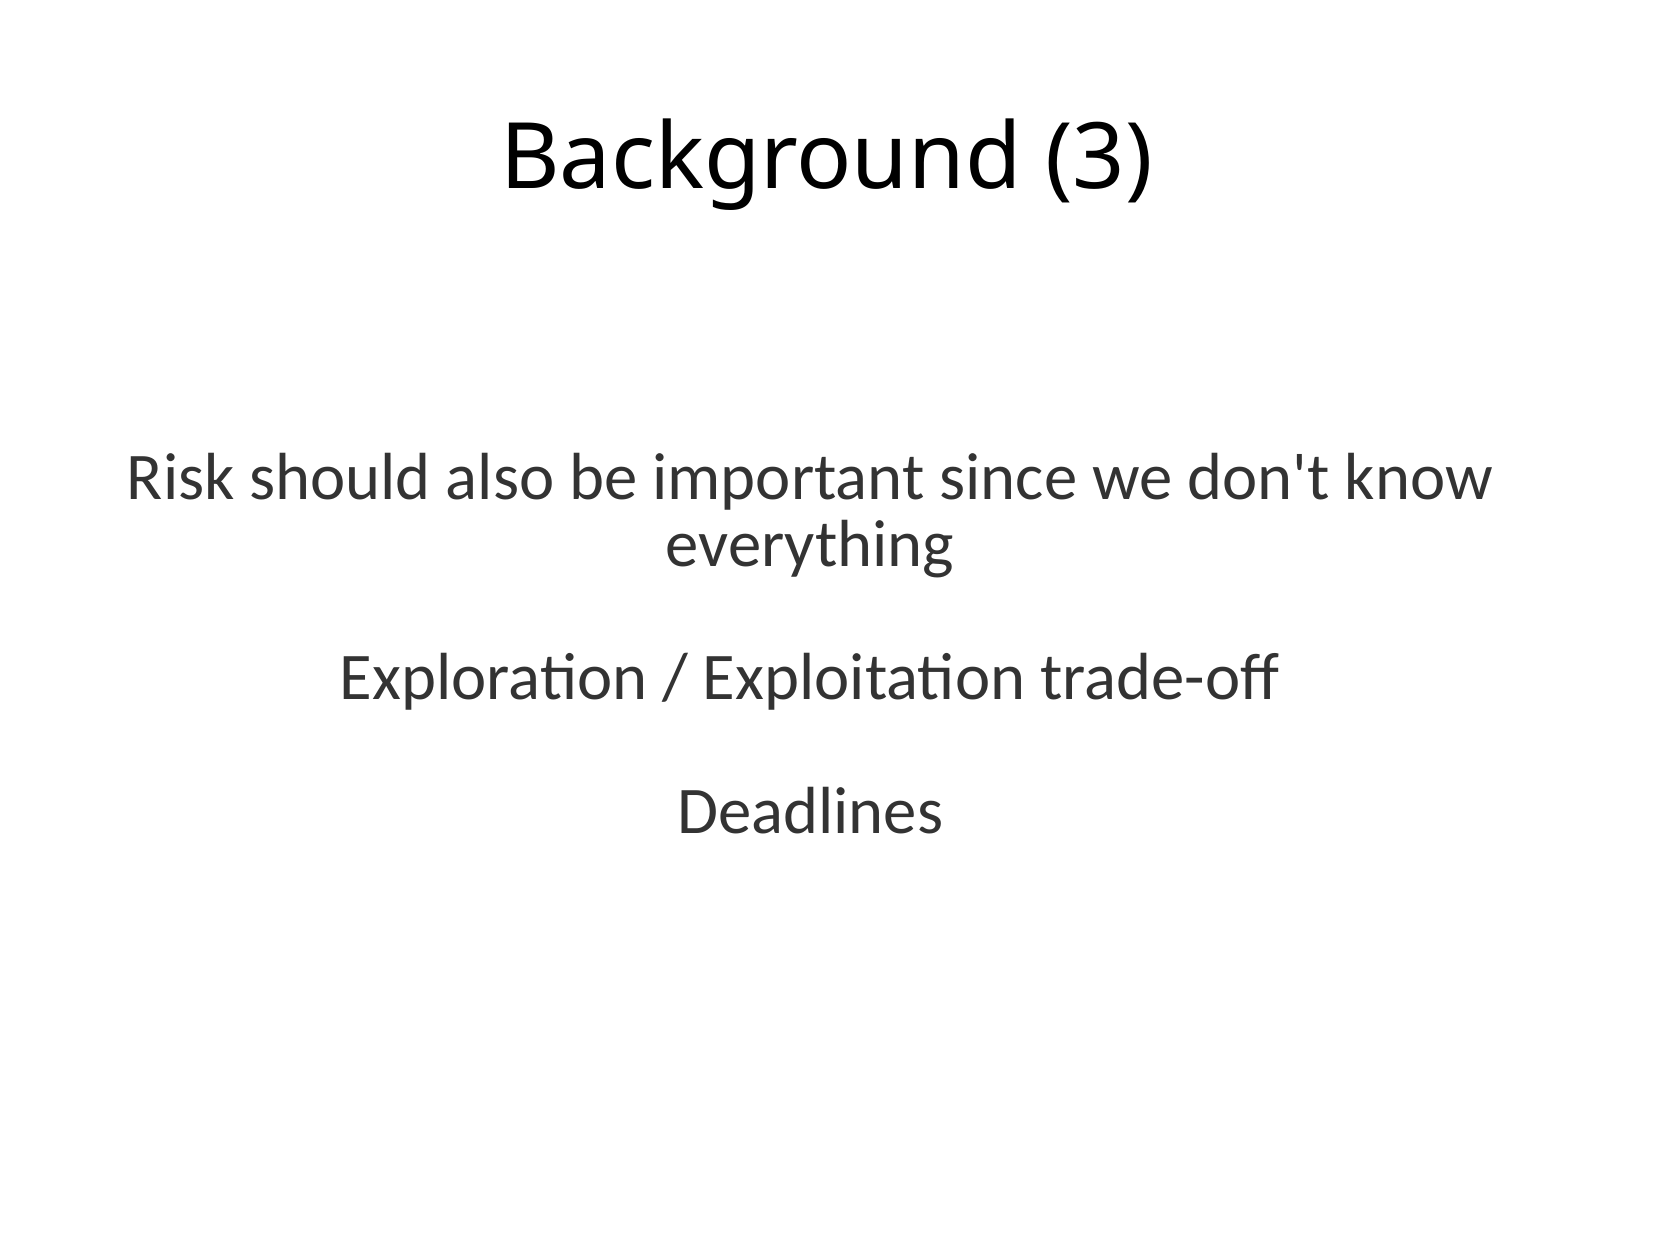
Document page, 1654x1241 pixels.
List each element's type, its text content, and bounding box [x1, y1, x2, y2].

subtitle Risk should also be important since we don't know everything Exploration / Exploitation trade-off Deadlines [82, 290, 1538, 1010]
title Background (3) [82, 49, 1571, 257]
